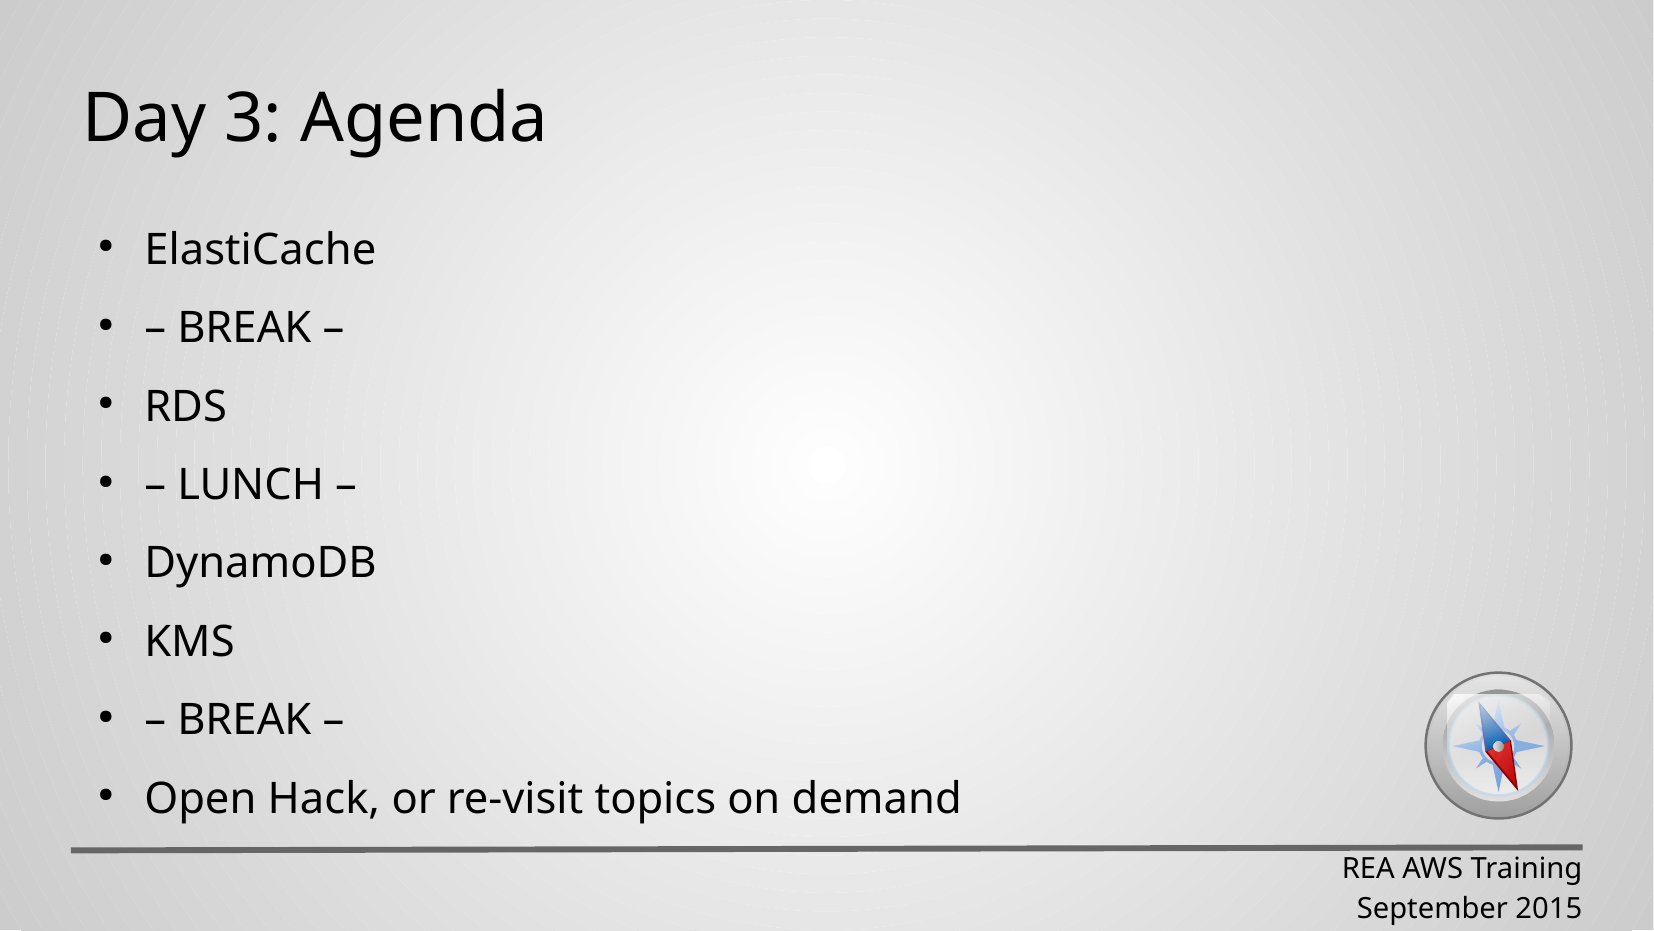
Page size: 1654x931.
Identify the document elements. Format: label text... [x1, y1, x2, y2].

picture [1414, 661, 1583, 830]
title Day 3: Agenda [82, 37, 1571, 193]
list ElastiCache – BREAK – RDS – LUNCH – DynamoDB KMS – BREAK – Open Hack, or re-visit topics on demand [82, 217, 1571, 827]
